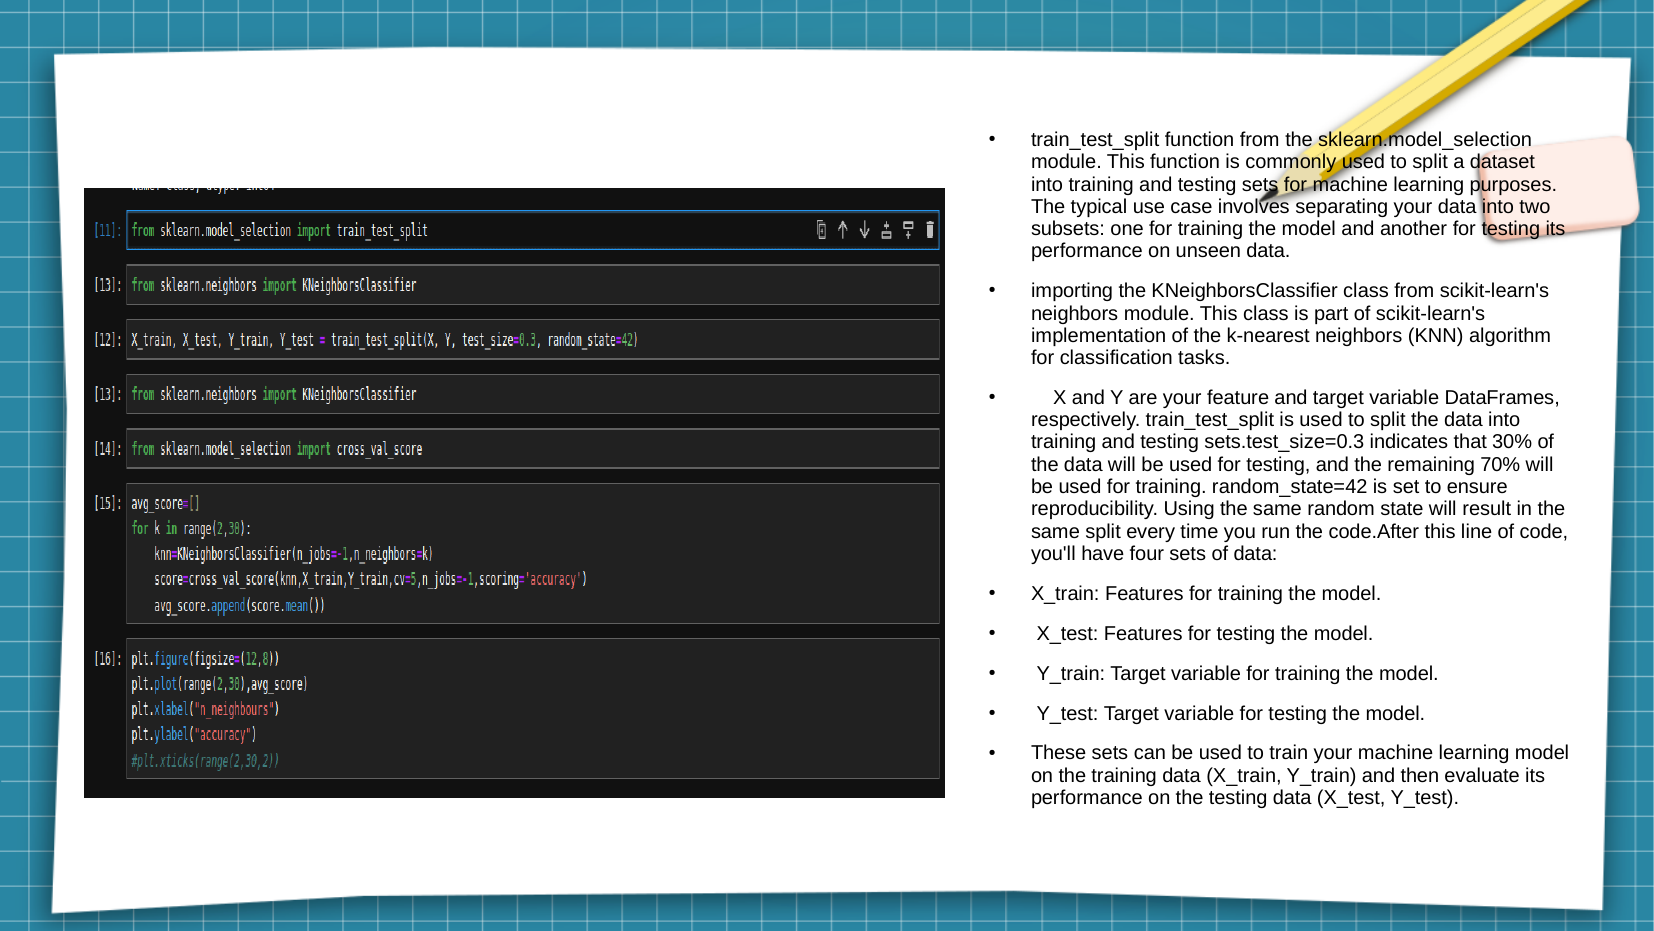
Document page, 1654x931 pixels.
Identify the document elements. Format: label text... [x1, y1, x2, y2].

picture [0, 0, 1654, 931]
list train_test_split function from the sklearn.model_selection module. This function is commonly used to split a dataset into training and testing sets for machine learning purposes. The typical use case involves separating your data into two subsets: one for training the model and another for testing its performance on unseen data. importing the KNeighborsClassifier class from scikit-learn's neighbors module. This class is part of scikit-learn's implementation of the k-nearest neighbors (KNN) algorithm for classification tasks. X and Y are your feature and target variable DataFrames, respectively. train_test_split is used to split the data into training and testing sets.test_size=0.3 indicates that 30% of the data will be used for testing, and the remaining 70% will be used for training. random_state=42 is set to ensure reproducibility. Using the same random state will result in the same split every time you run the code.After this line of code, you'll have four sets of data: X_train: Features for training the model. X_test: Features for testing the model. Y_train: Target variable for training the model. Y_test: Target variable for testing the model. These sets can be used to train your machine learning model on the training data (X_train, Y_train) and then evaluate its performance on the testing data (X_test, Y_test). [974, 88, 1571, 857]
